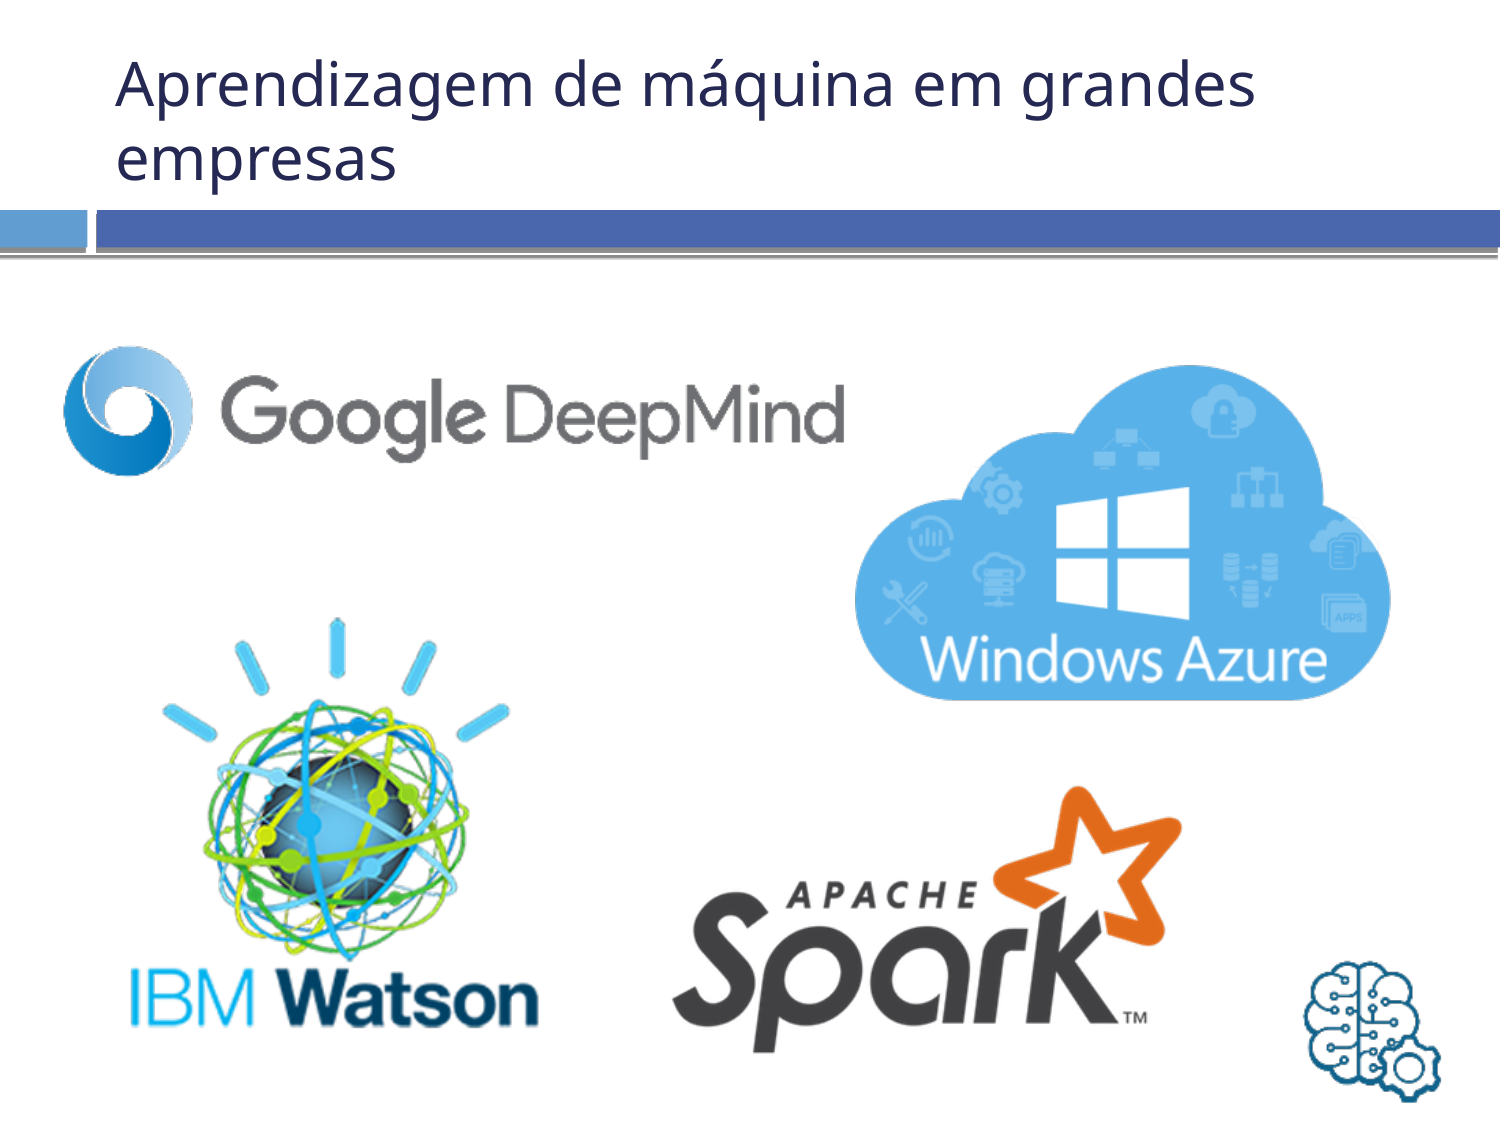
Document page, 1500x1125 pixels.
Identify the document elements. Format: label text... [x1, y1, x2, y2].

picture [670, 784, 1183, 1058]
picture [100, 588, 570, 1058]
title Aprendizagem de máquina em grandes empresas [100, 37, 1438, 200]
picture [53, 344, 1392, 703]
picture [1297, 955, 1449, 1106]
